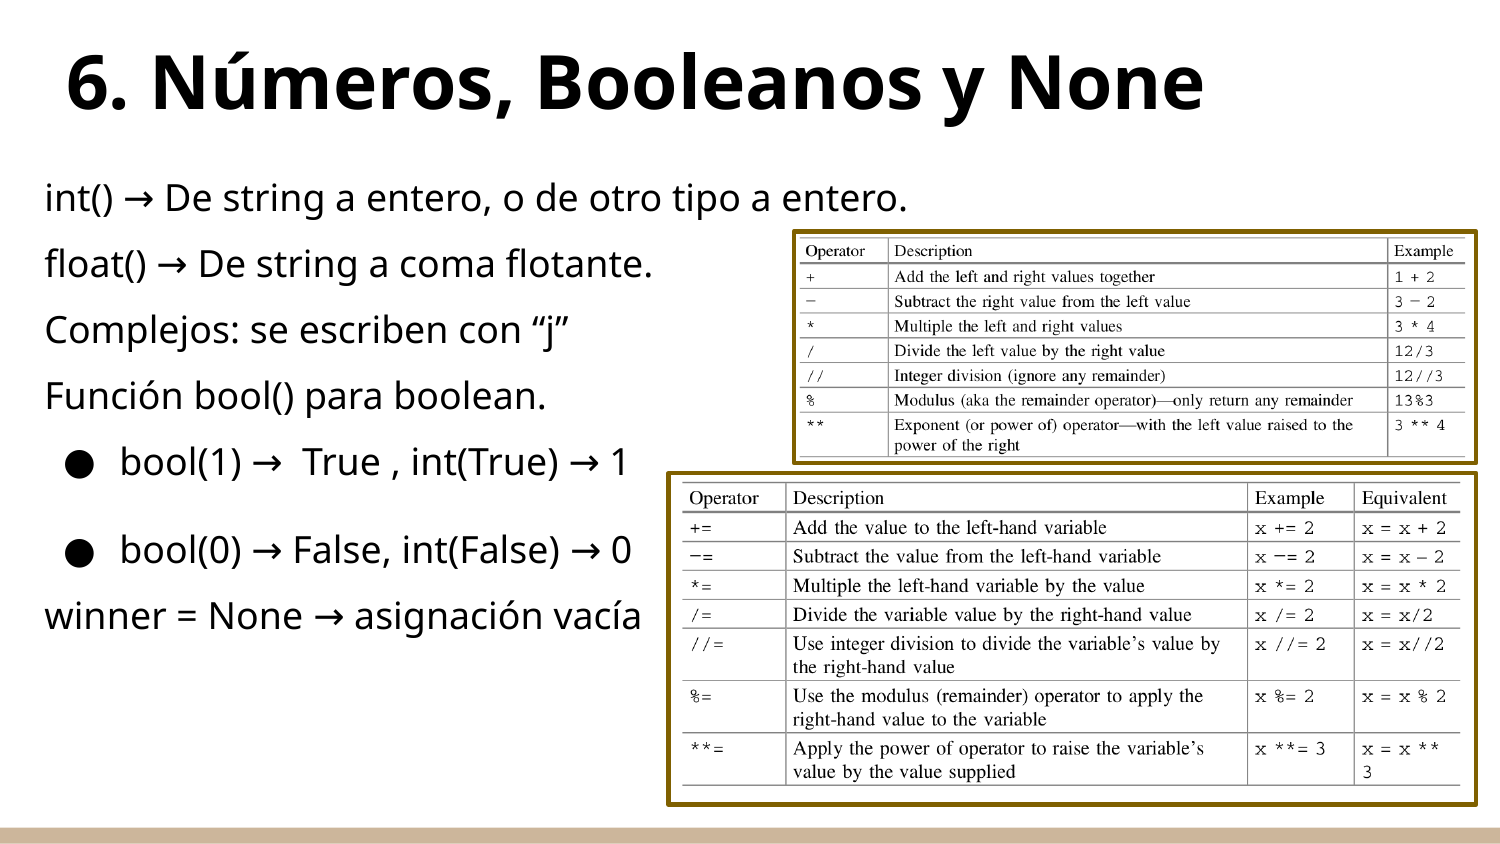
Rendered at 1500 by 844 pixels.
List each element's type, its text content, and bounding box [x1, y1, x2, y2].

title 6. Números, Booleanos y None [51, 51, 1449, 140]
picture [796, 233, 1474, 461]
text_box int() → De string a entero, o de otro tipo a entero. float() → De string a coma flotante. Complejos: se escriben con “j” Función bool() para boolean. bool(1) → True , int(True) → 1 bool(0) → False, int(False) → 0 winner = None → asignación vacía [29, 159, 1283, 685]
picture [670, 475, 1474, 803]
